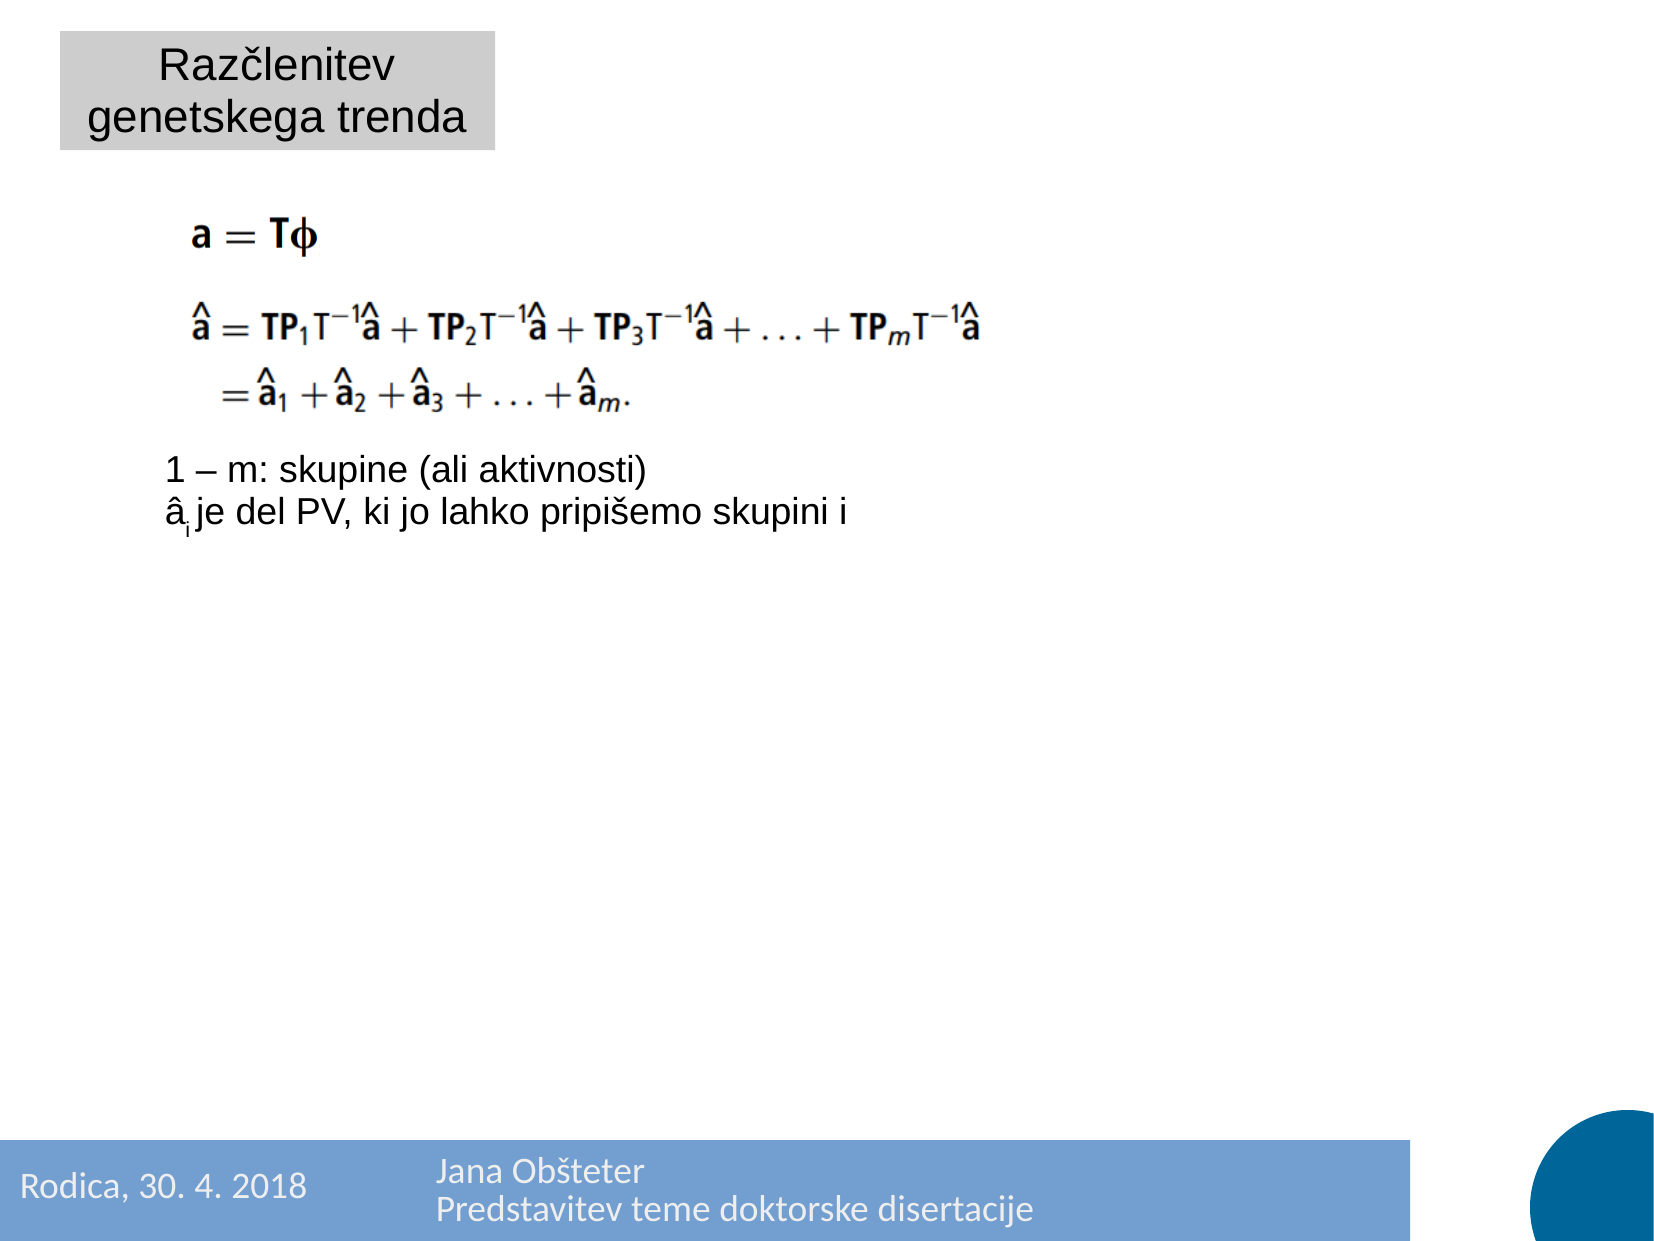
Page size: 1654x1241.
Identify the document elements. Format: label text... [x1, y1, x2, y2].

text_box 1 – m: skupine (ali aktivnosti) âi je del PV, ki jo lahko pripišemo skupini i [150, 441, 976, 556]
picture [180, 284, 991, 426]
picture [180, 194, 320, 275]
text_box Razčlenitev genetskega trenda [60, 31, 496, 151]
